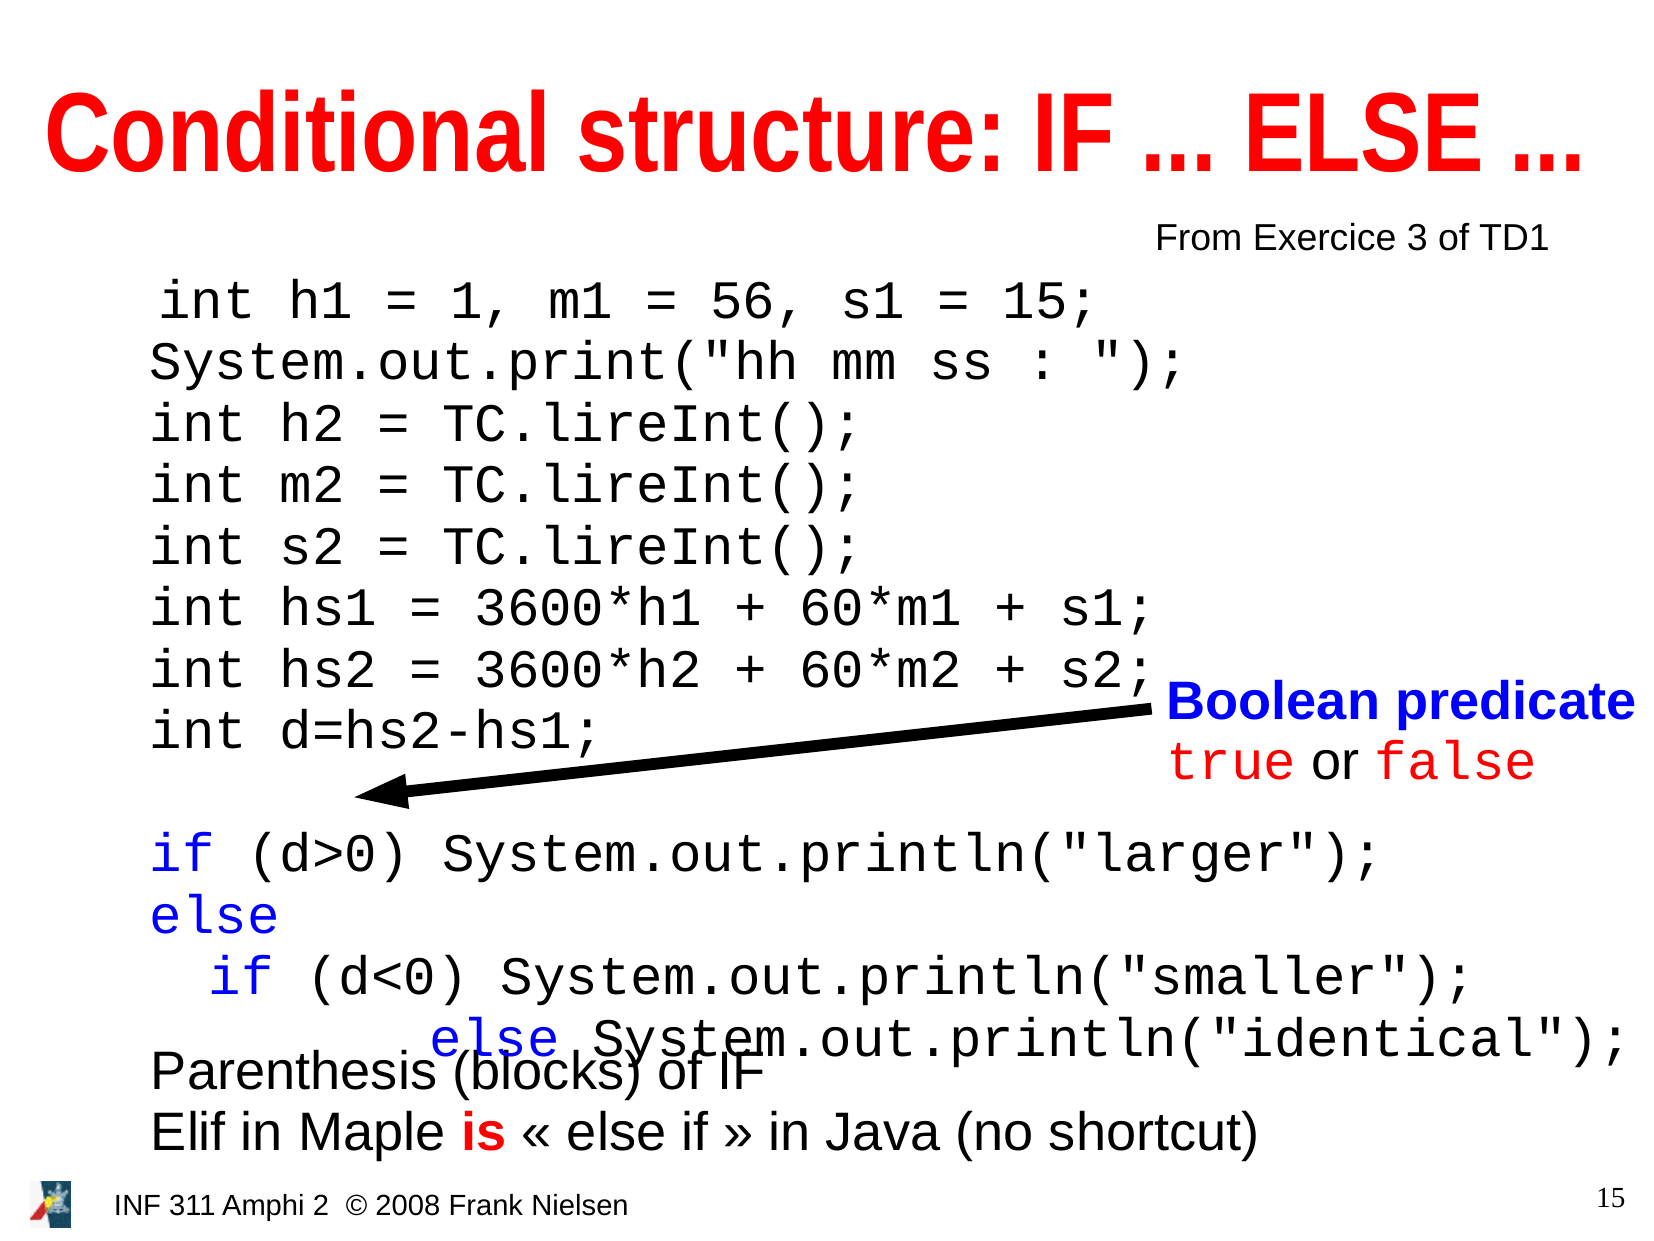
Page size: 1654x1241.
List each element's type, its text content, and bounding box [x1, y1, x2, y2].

picture [29, 1181, 71, 1228]
text_box Parenthesis (blocks) of IF Elif in Maple is « else if » in Java (no shortcut) [136, 1033, 1276, 1172]
text_box From Exercice 3 of TD1 [1140, 208, 1565, 266]
text_box int h1 = 1, m1 = 56, s1 = 15; System.out.print("hh mm ss : "); int h2 = TC.lireInt(); int m2 = TC.lireInt(); int s2 = TC.lireInt(); int hs1 = 3600*h1 + 60*m1 + s1; int hs2 = 3600*h2 + 60*m2 + s2; int d=hs2-hs1; if (d>0) System.out.println("larger"); else if (d<0) System.out.println("smaller"); else System.out.println("identical"); [0, 265, 1648, 1032]
text_box Conditional structure: IF ... ELSE ... [29, 59, 1625, 207]
text_box Boolean predicate true or false [1151, 662, 1653, 804]
